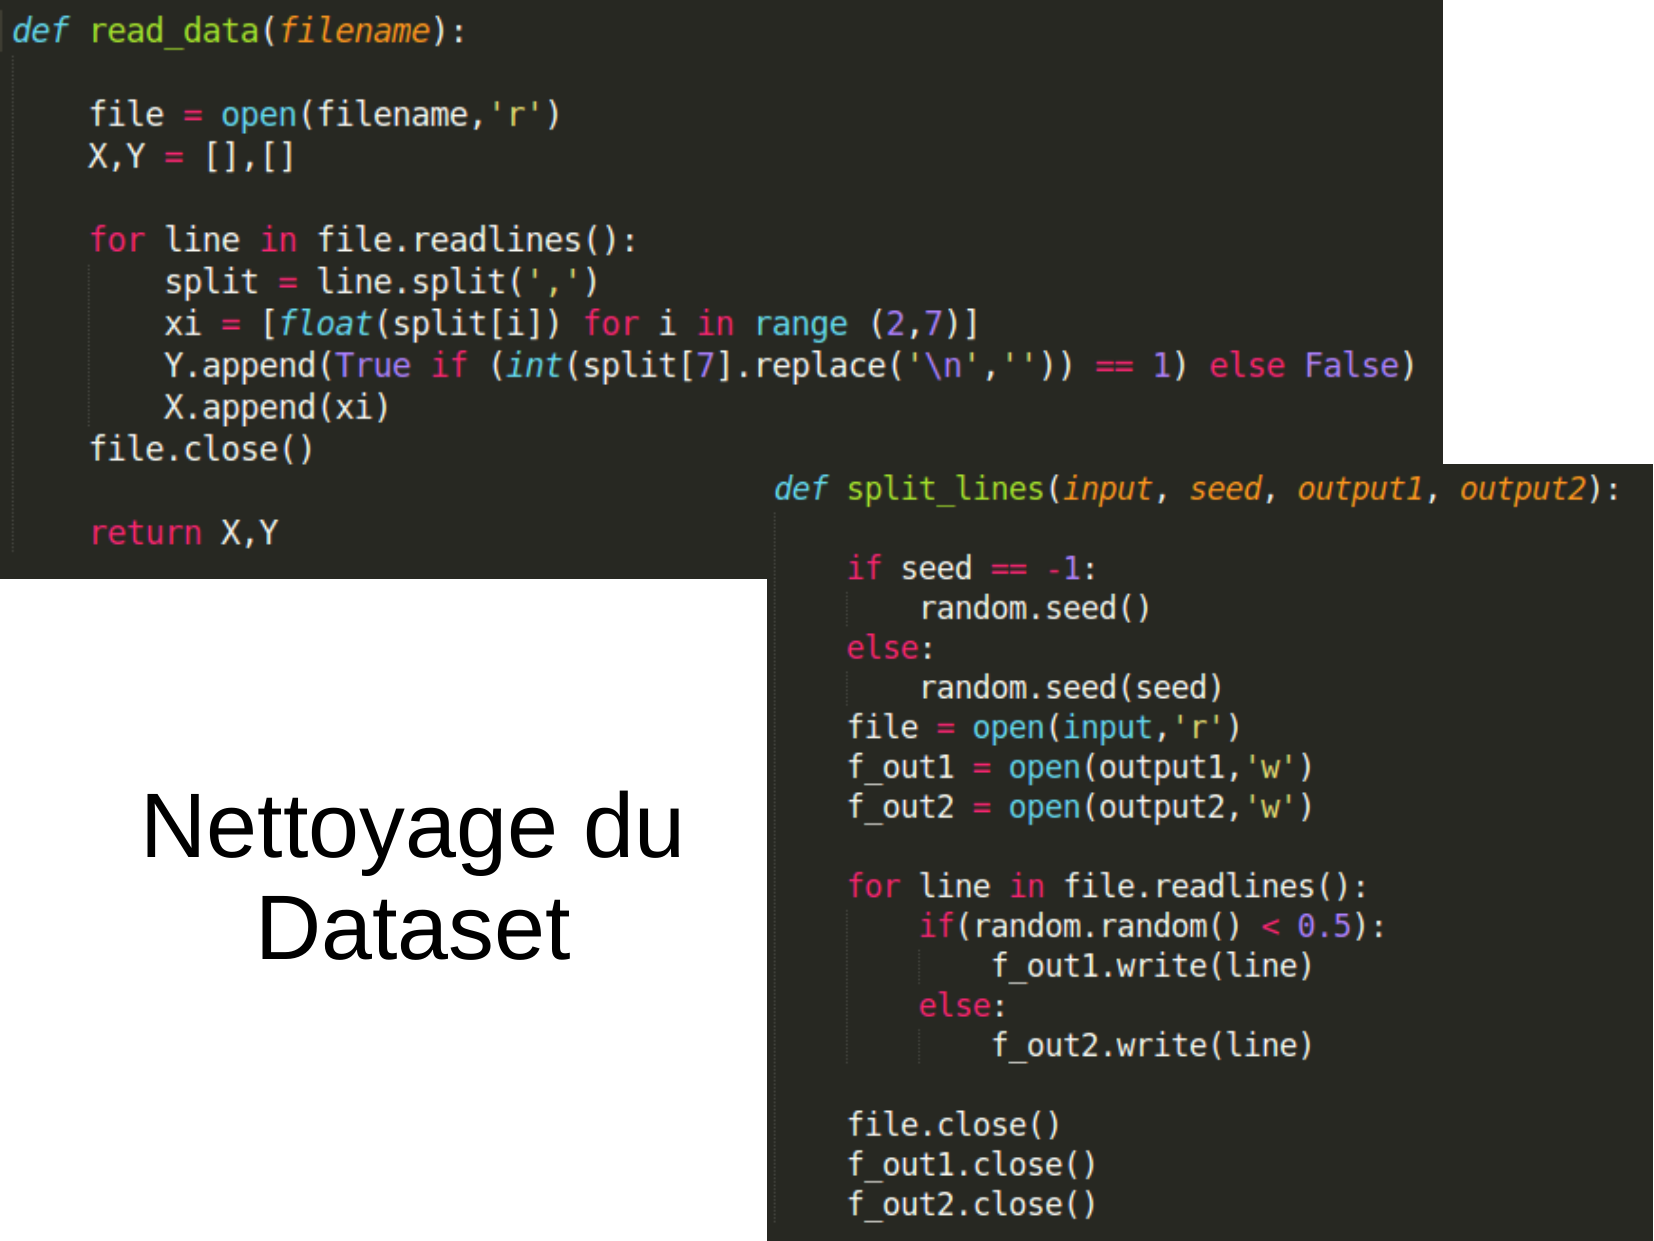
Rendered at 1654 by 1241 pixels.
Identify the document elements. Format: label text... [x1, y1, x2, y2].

title Nettoyage du Dataset [23, 773, 767, 981]
picture [0, 0, 1653, 1241]
